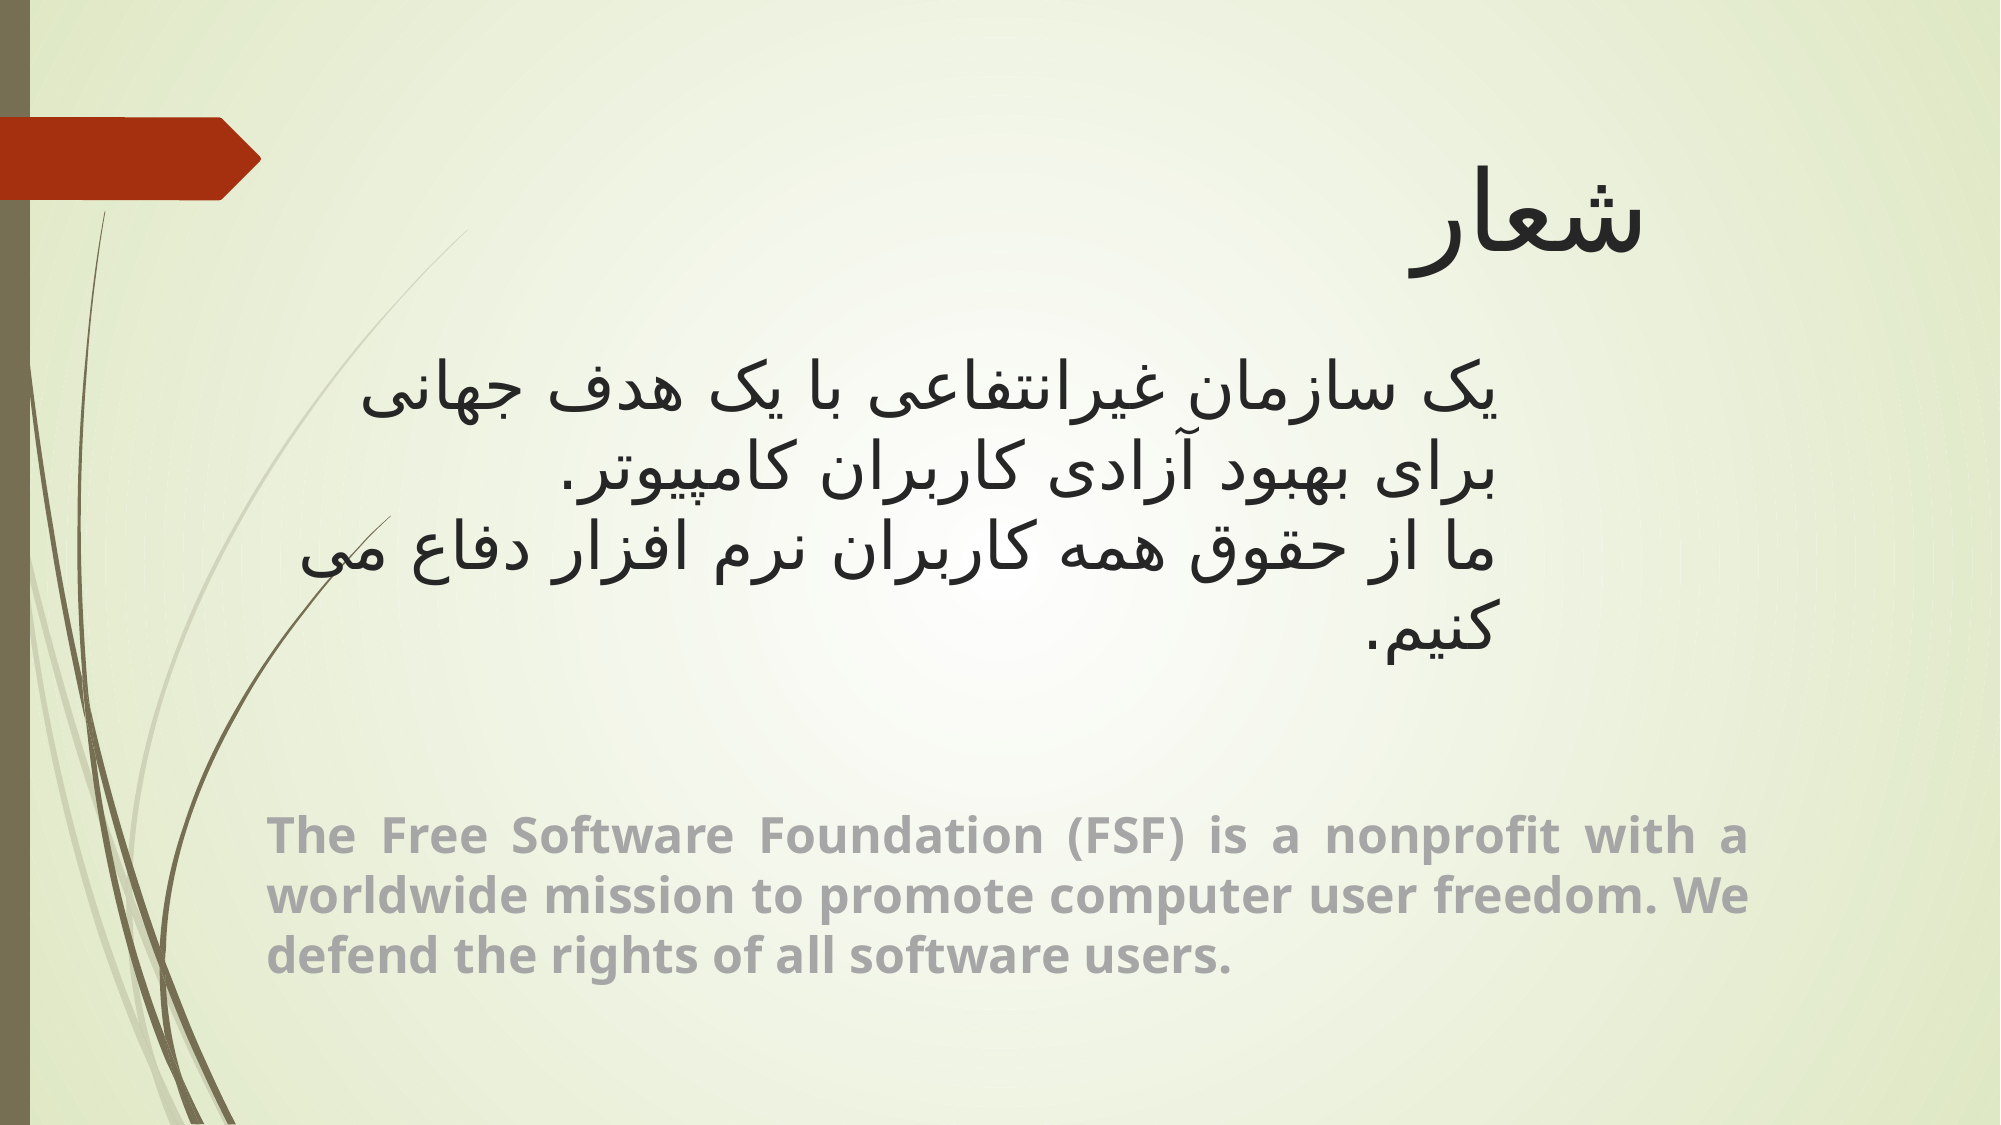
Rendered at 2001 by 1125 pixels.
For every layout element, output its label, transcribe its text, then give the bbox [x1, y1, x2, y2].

title The Free Software Foundation (FSF) is a nonprofit with a worldwide mission to promote computer user freedom. We defend the rights of all software users. [251, 795, 1858, 1017]
text_box یک سازمان غیرانتفاعی با یک هدف جهانی برای بهبود آزادی کاربران کامپیوتر. ما از حقوق همه کاربران نرم افزار دفاع می کنیم. [251, 335, 1547, 811]
text_box شعار [1054, 131, 2000, 300]
